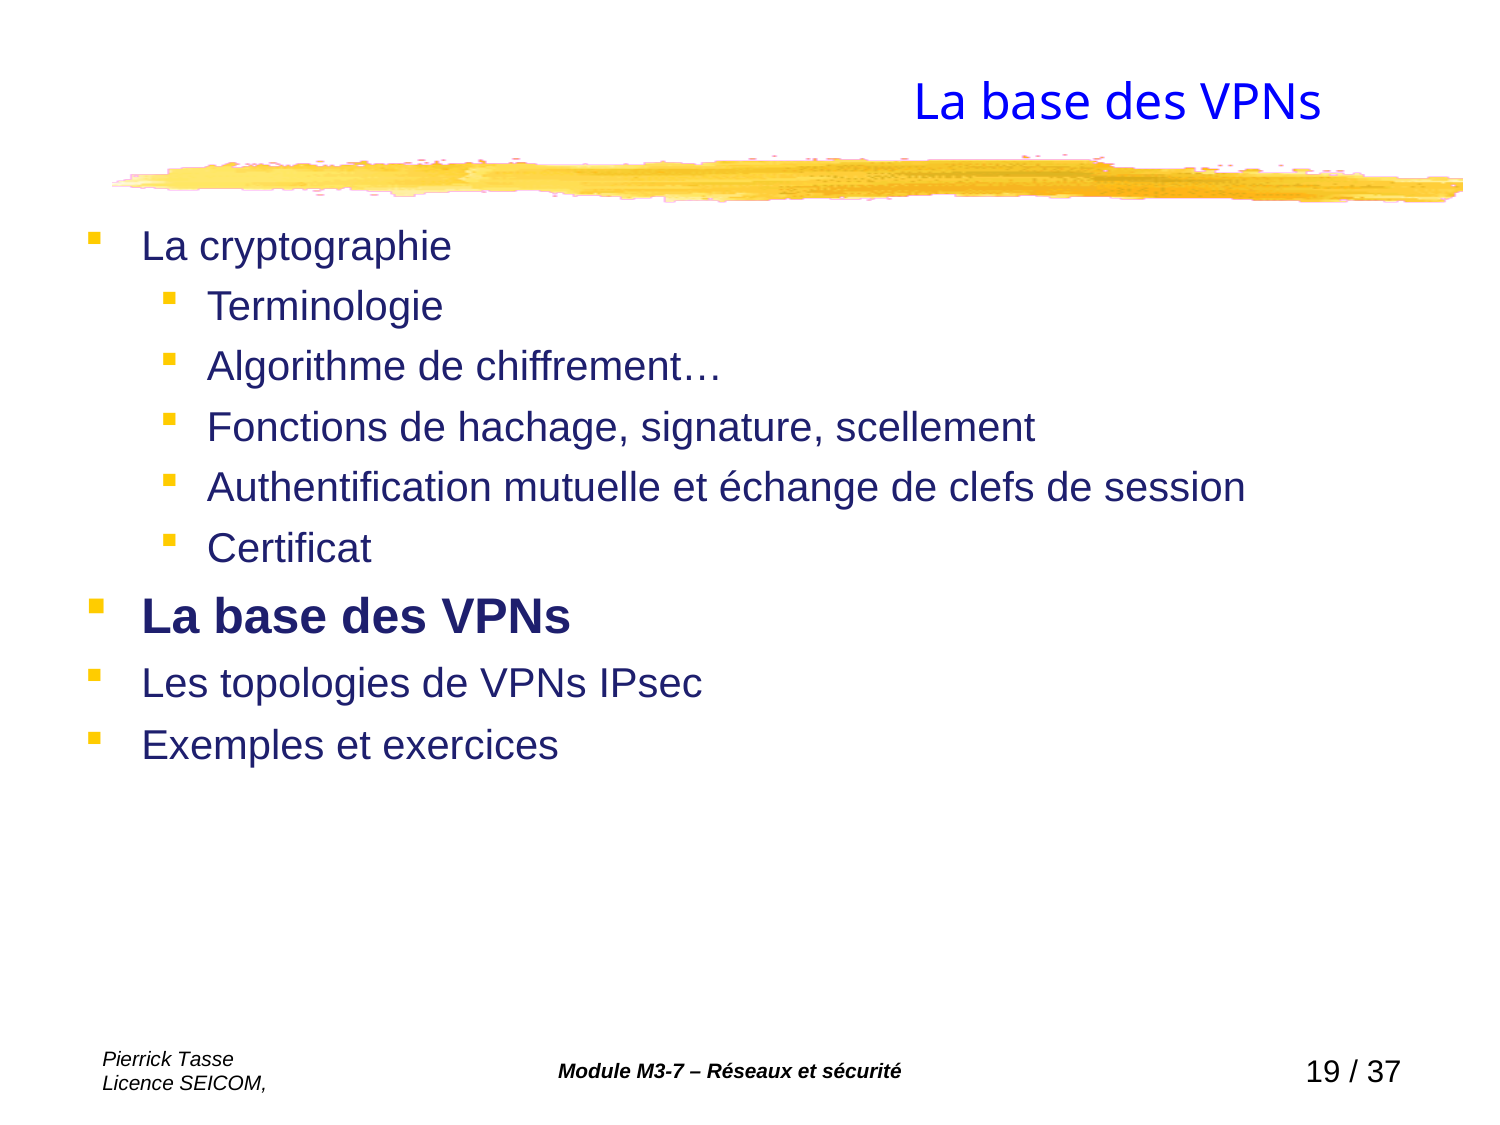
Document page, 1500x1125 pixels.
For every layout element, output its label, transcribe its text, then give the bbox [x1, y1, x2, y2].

title La base des VPNs [62, 37, 1338, 138]
list La cryptographie Terminologie Algorithme de chiffrement… Fonctions de hachage, signature, scellement Authentification mutuelle et échange de clefs de session Certificat La base des VPNs Les topologies de VPNs IPsec Exemples et exercices [69, 210, 1412, 1016]
picture [112, 149, 1463, 213]
